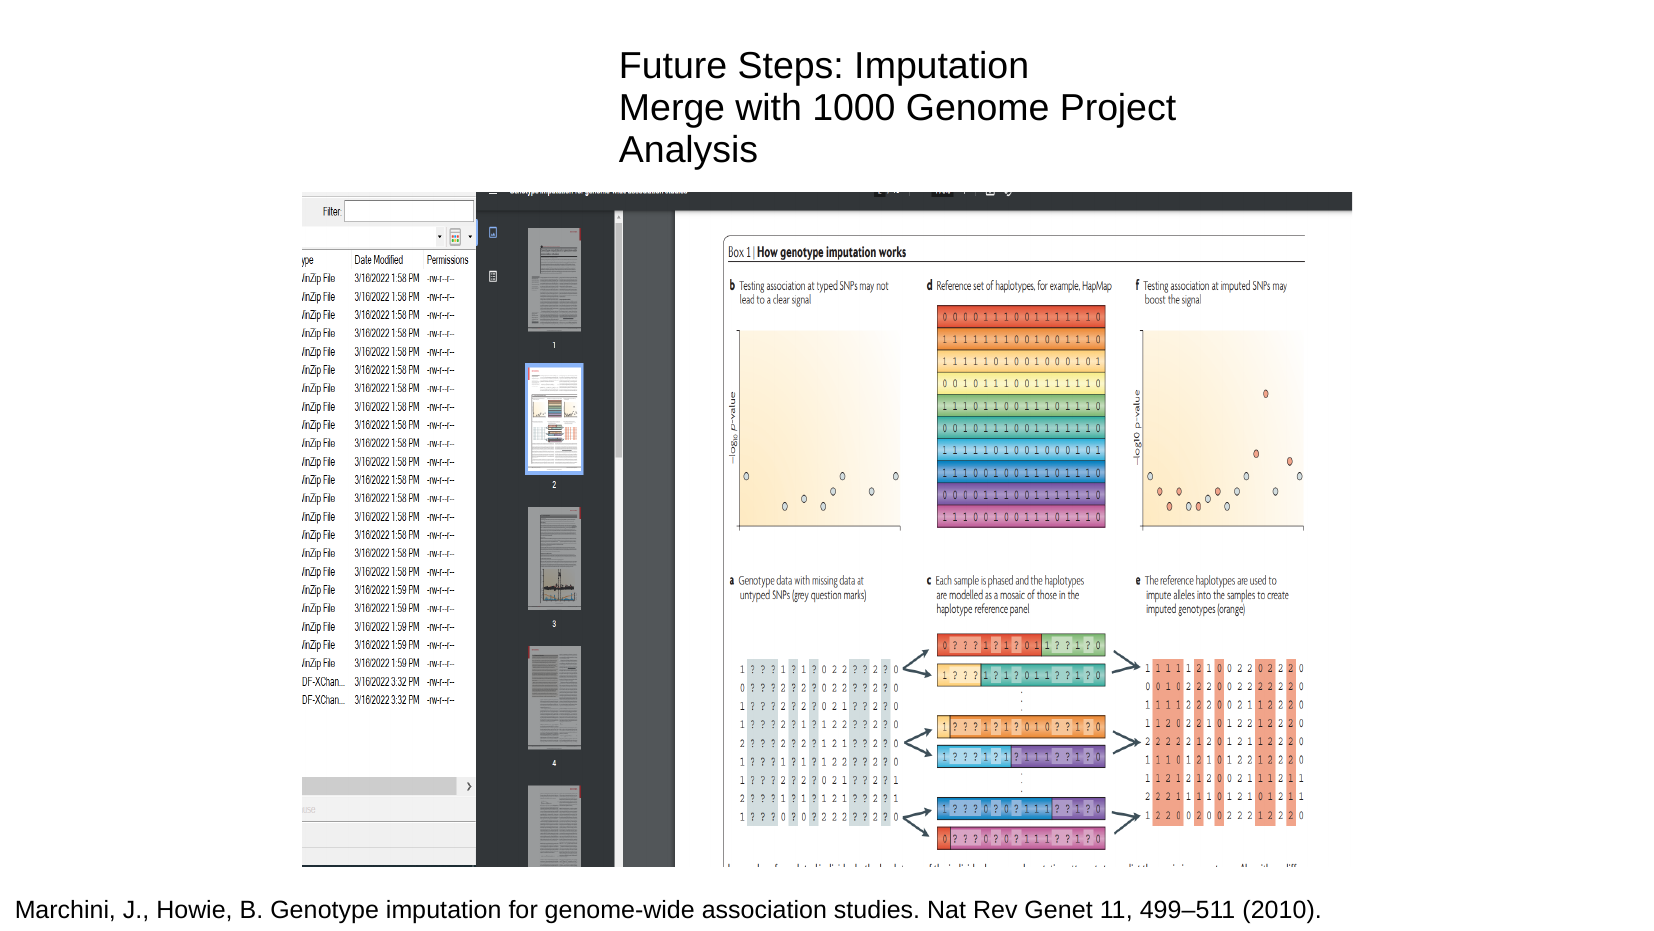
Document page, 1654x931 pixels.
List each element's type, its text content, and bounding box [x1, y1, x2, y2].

text_box Future Steps: Imputation Merge with 1000 Genome Project Analysis [604, 37, 1192, 179]
picture [302, 192, 1353, 867]
text_box Marchini, J., Howie, B. Genotype imputation for genome-wide association studies. Nat Rev Genet 11, 499–511 (2010). [0, 888, 1501, 931]
